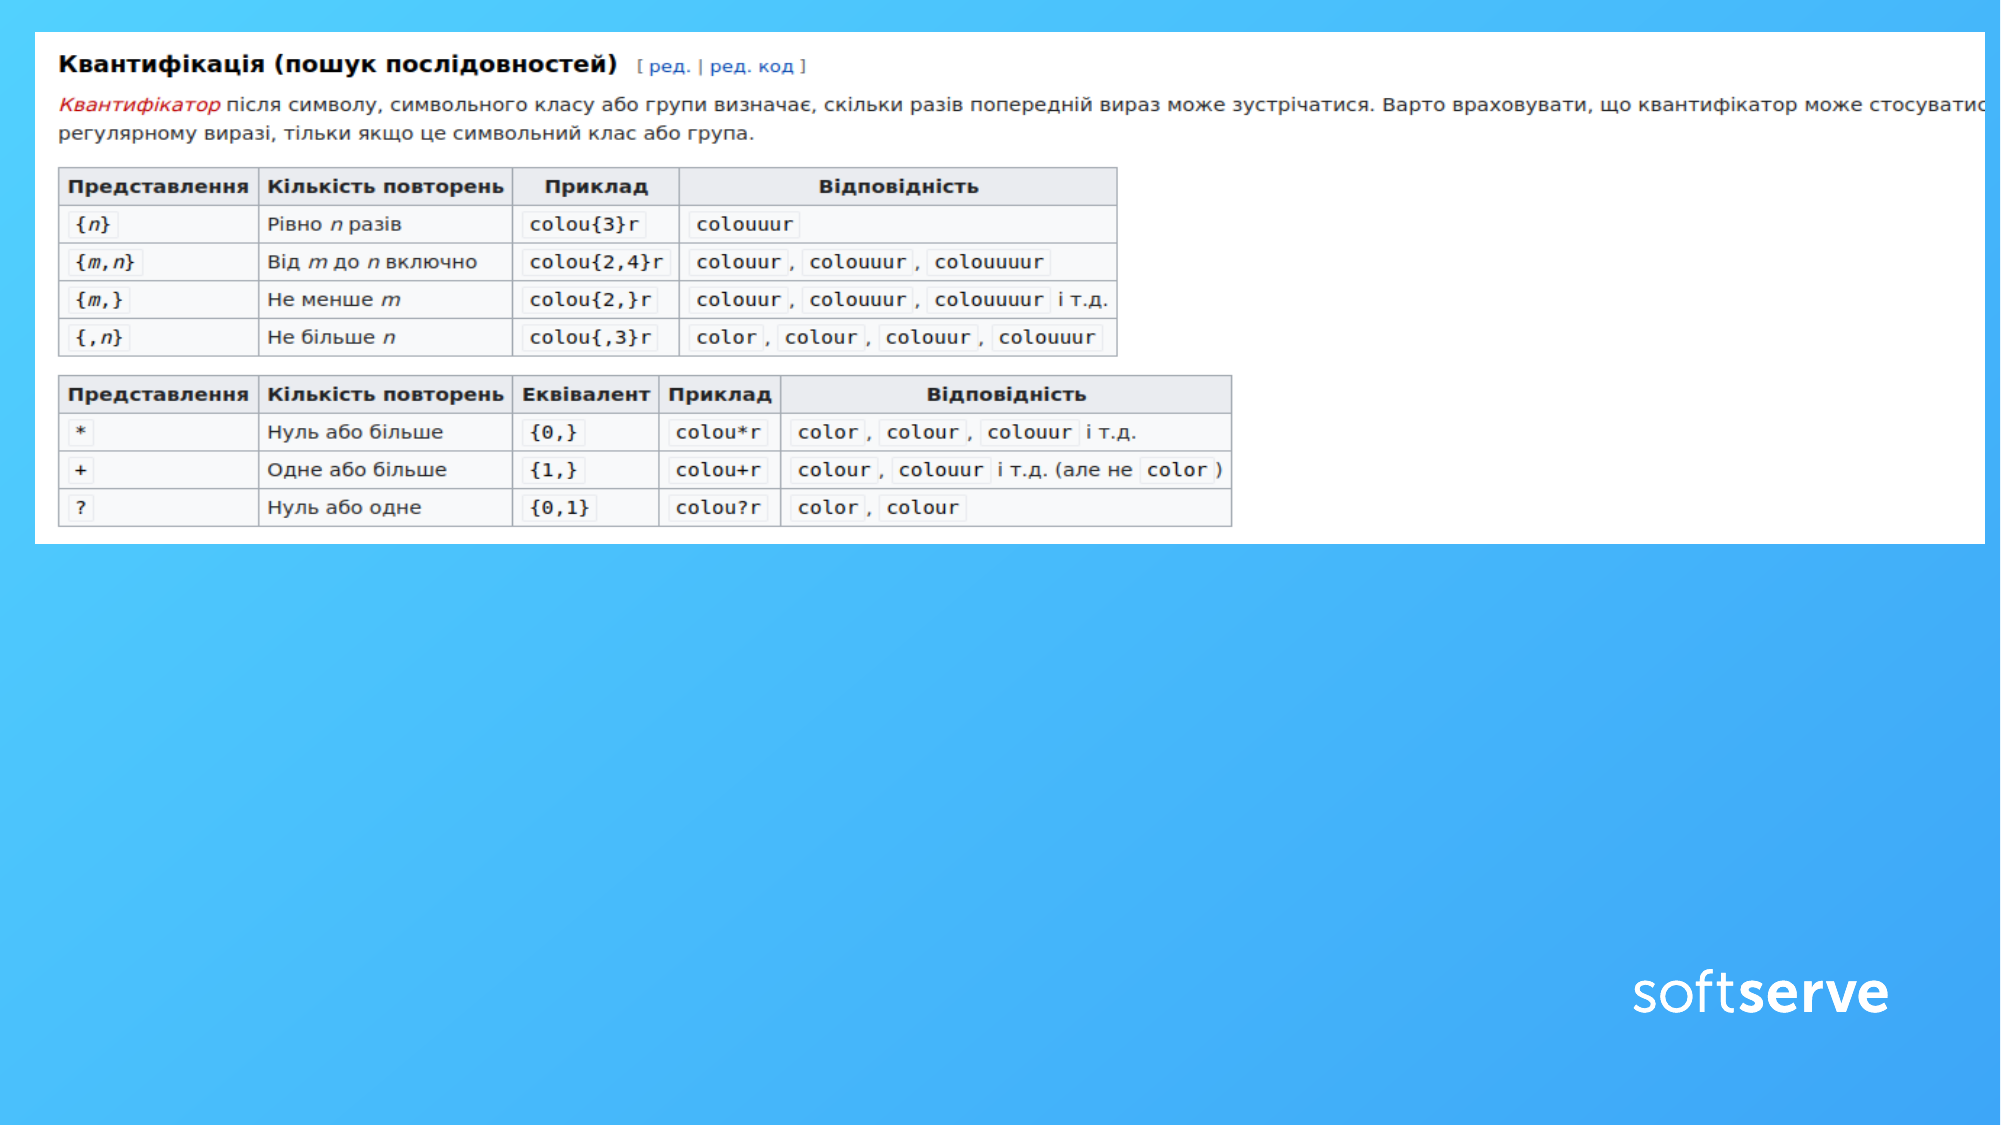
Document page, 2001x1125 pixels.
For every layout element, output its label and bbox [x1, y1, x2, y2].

picture [35, 32, 1985, 544]
